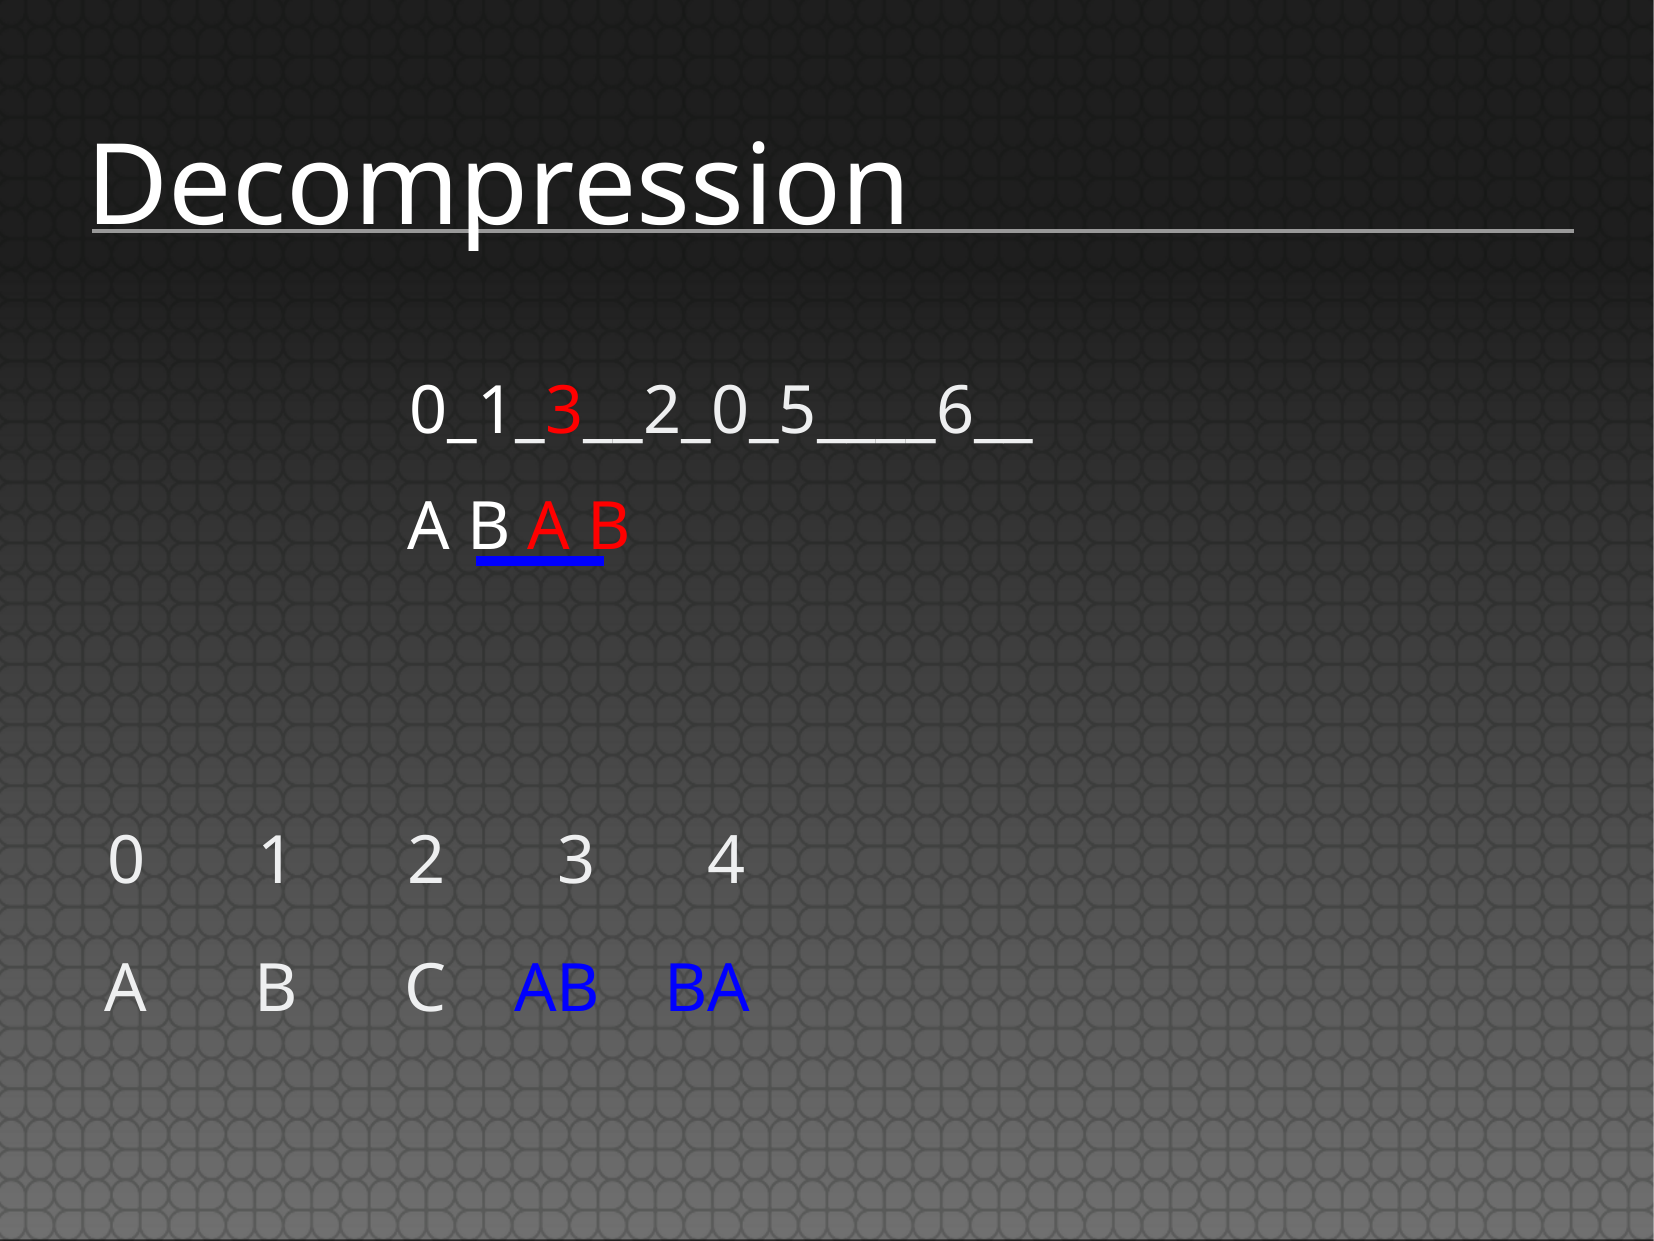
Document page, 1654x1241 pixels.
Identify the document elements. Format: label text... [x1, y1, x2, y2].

title Decompression [86, 112, 1576, 249]
list A B A B [336, 478, 1342, 635]
text_box 0 1 2 3 4 [92, 804, 1483, 898]
text_box A B C AB BA [90, 932, 1480, 1026]
list 0_1_3__2_0_5____6__ [338, 362, 1345, 518]
picture [0, 0, 1654, 1241]
